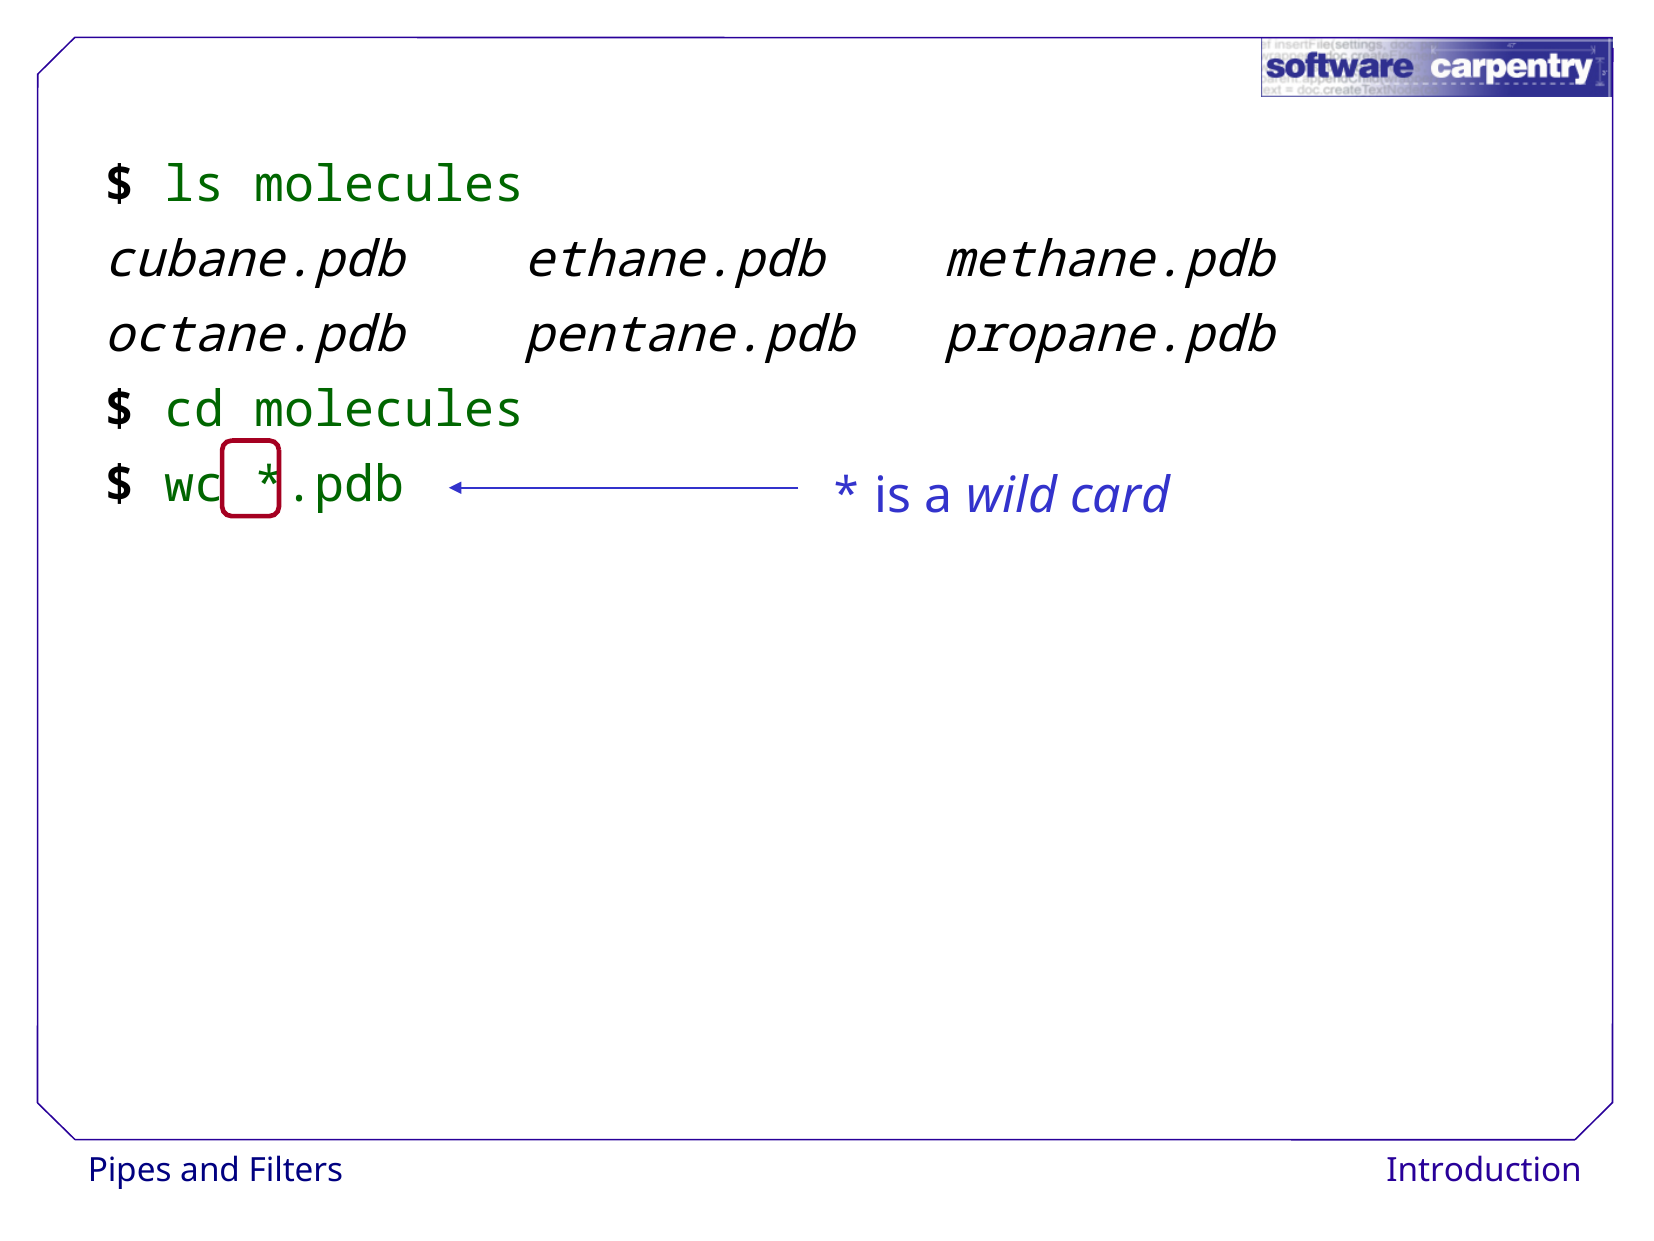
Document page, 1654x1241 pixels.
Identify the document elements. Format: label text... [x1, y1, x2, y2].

picture [1261, 39, 1613, 97]
text_box $ ls molecules cubane.pdb ethane.pdb methane.pdb octane.pdb pentane.pdb propane.pdb $ cd molecules $ wc *.pdb [89, 128, 1512, 1131]
text_box * is a wild card [817, 440, 1432, 536]
